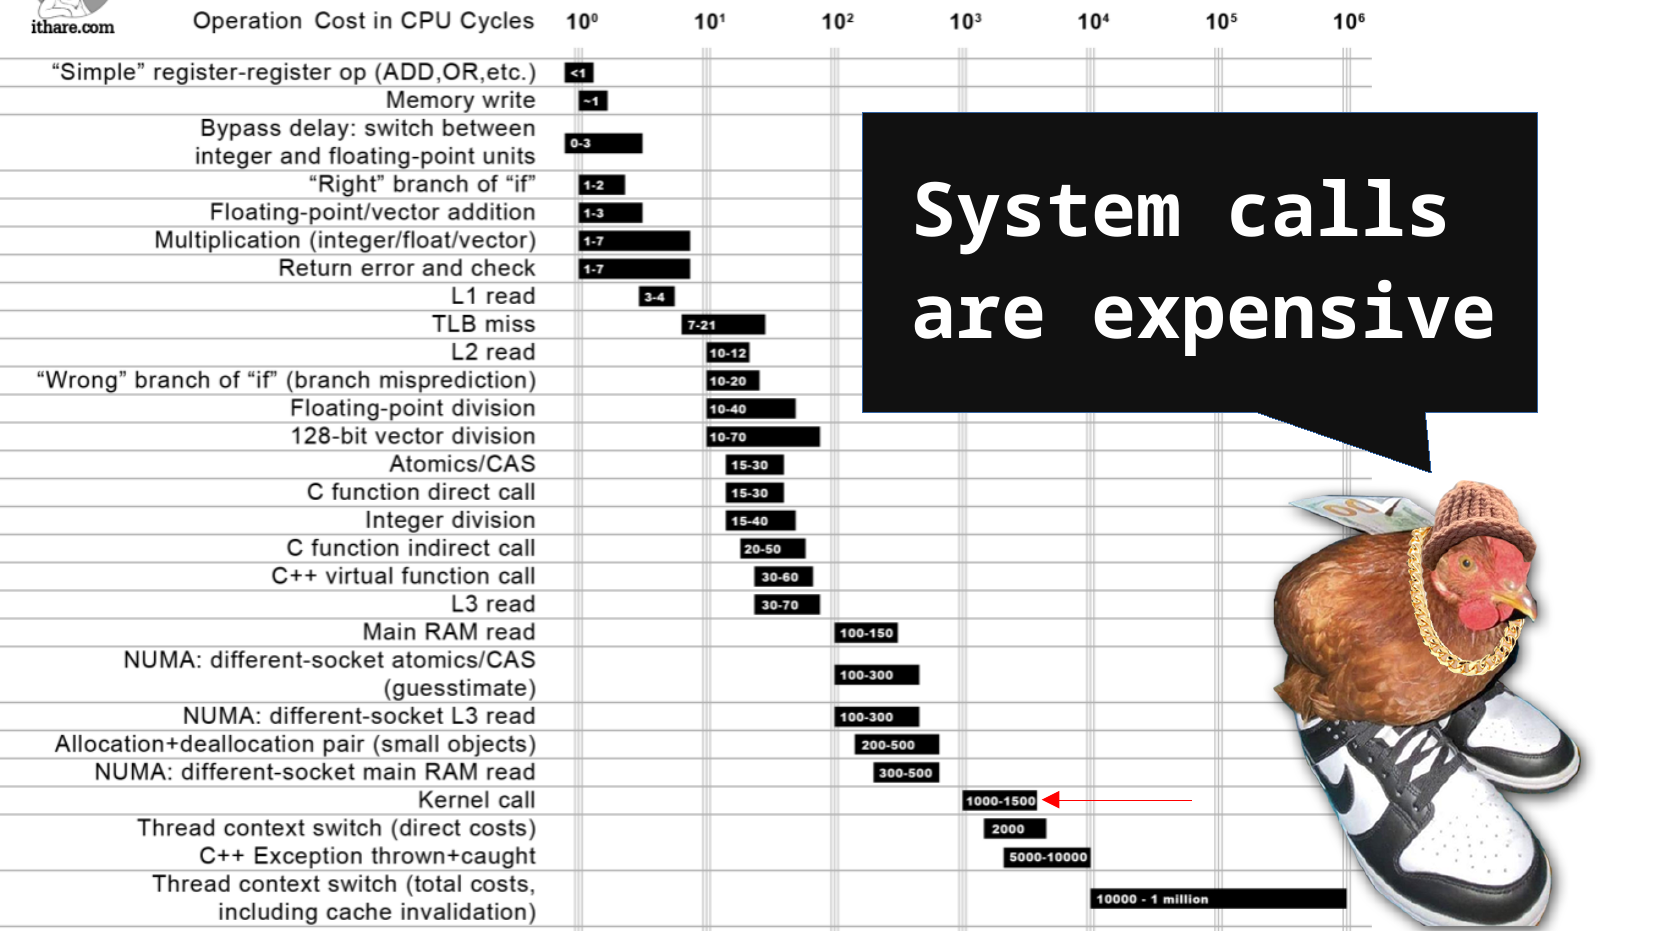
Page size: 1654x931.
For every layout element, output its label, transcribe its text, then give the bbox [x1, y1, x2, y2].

picture [0, 0, 1651, 931]
text_box [862, 112, 1538, 473]
title System calls are expensive [911, 164, 1512, 353]
